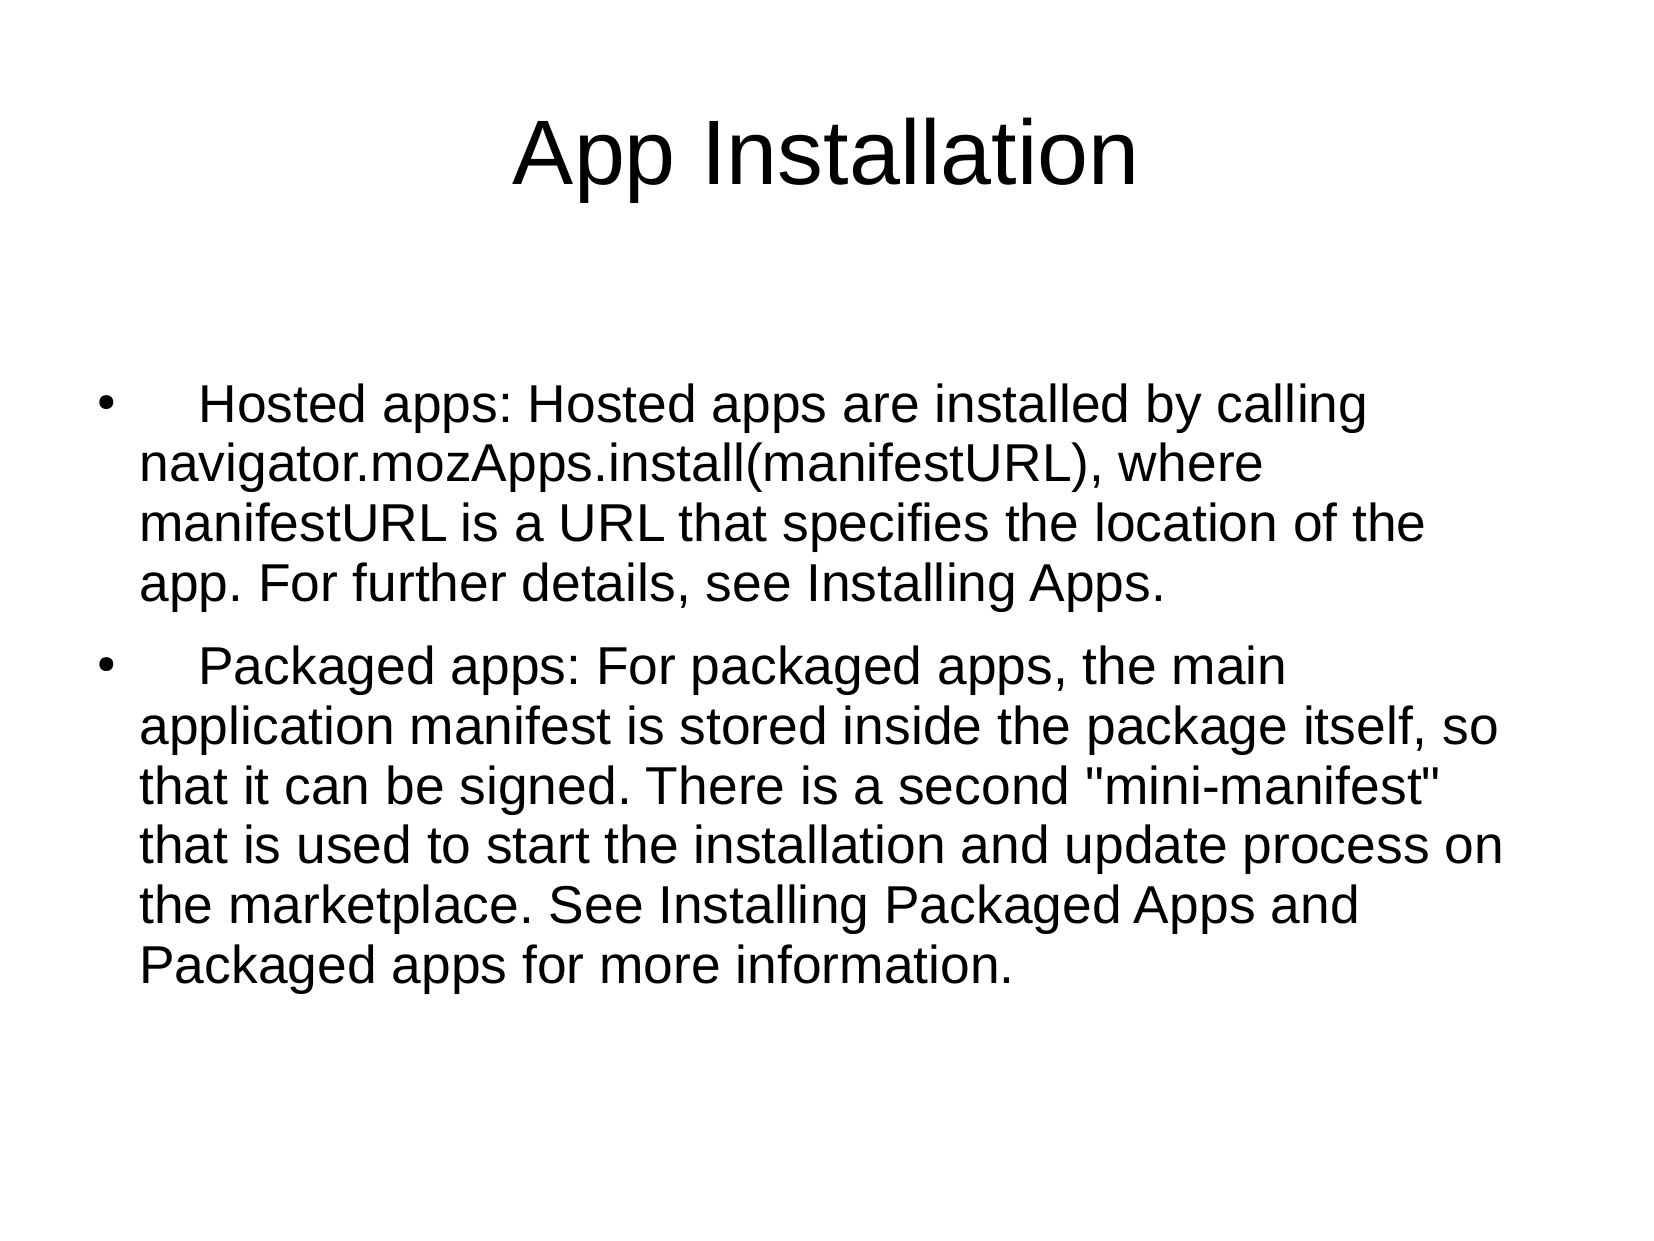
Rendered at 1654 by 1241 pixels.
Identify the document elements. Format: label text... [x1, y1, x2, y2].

title App Installation [82, 49, 1571, 257]
list Hosted apps: Hosted apps are installed by calling navigator.mozApps.install(manifestURL), where manifestURL is a URL that specifies the location of the app. For further details, see Installing Apps. Packaged apps: For packaged apps, the main application manifest is stored inside the package itself, so that it can be signed. There is a second "mini-manifest" that is used to start the installation and update process on the marketplace. See Installing Packaged Apps and Packaged apps for more information. [82, 290, 1538, 1010]
